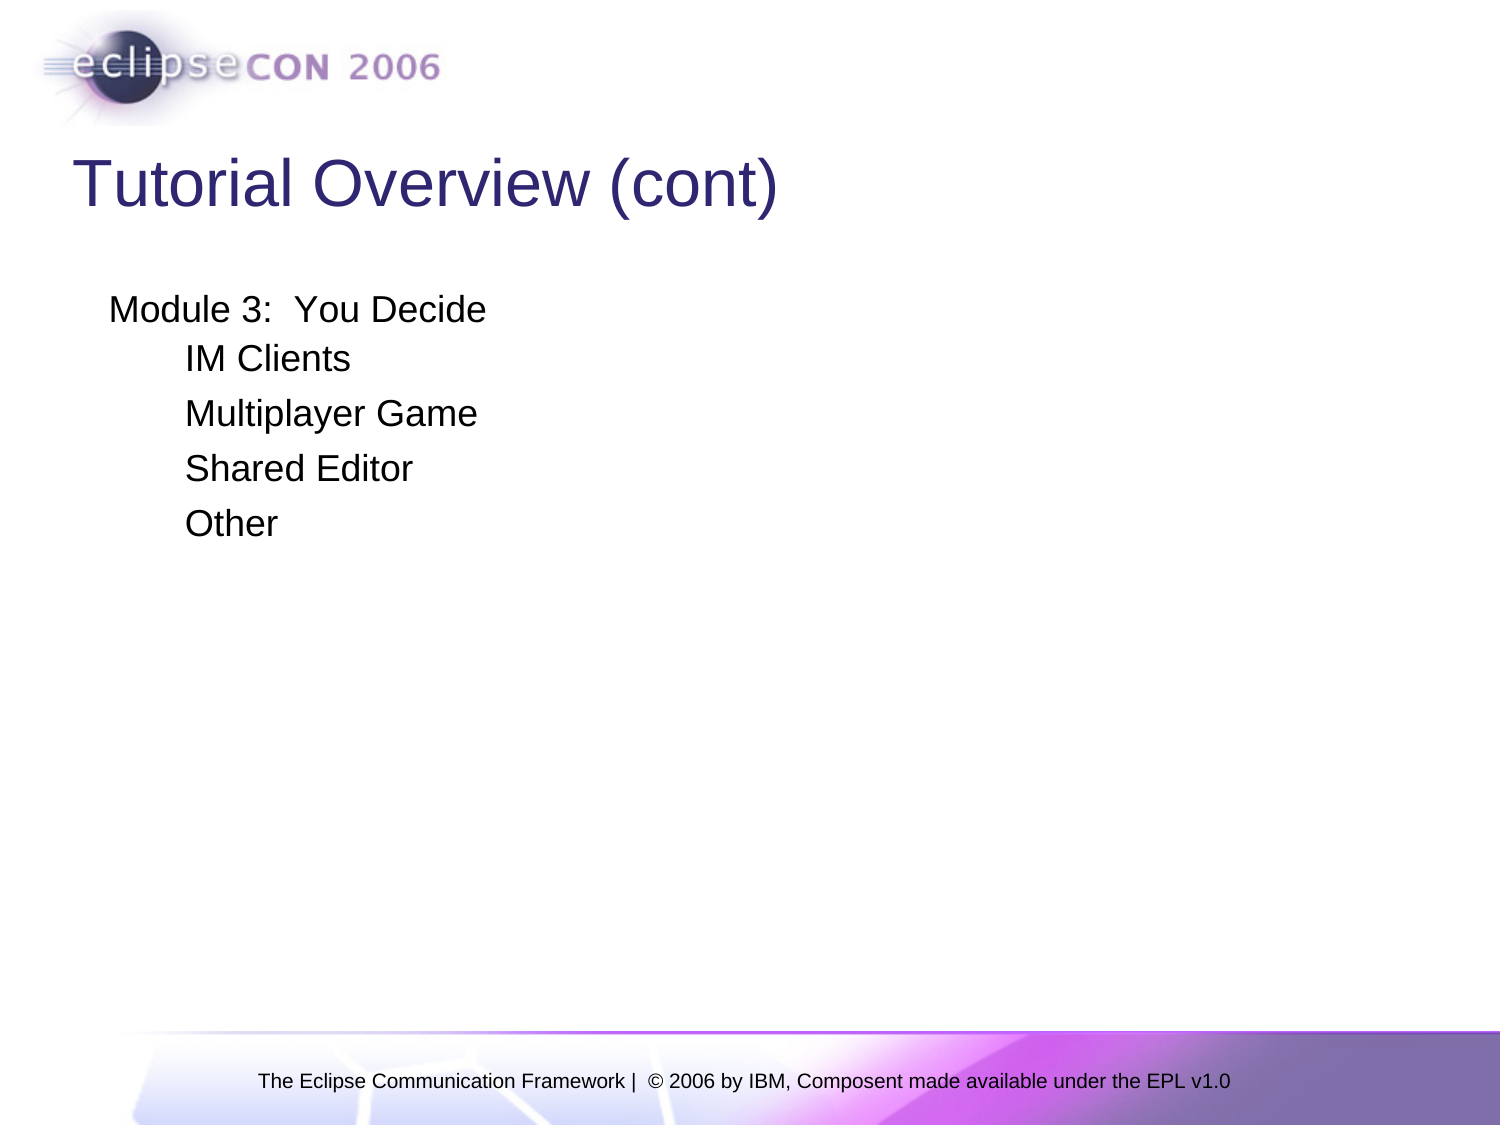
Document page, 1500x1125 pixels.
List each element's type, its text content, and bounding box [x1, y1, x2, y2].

title Tutorial Overview (cont) [72, 150, 1426, 226]
list Module 3: You Decide IM Clients Multiplayer Game Shared Editor Other [108, 291, 1378, 918]
picture [0, 1031, 1500, 1125]
picture [31, 10, 1040, 126]
